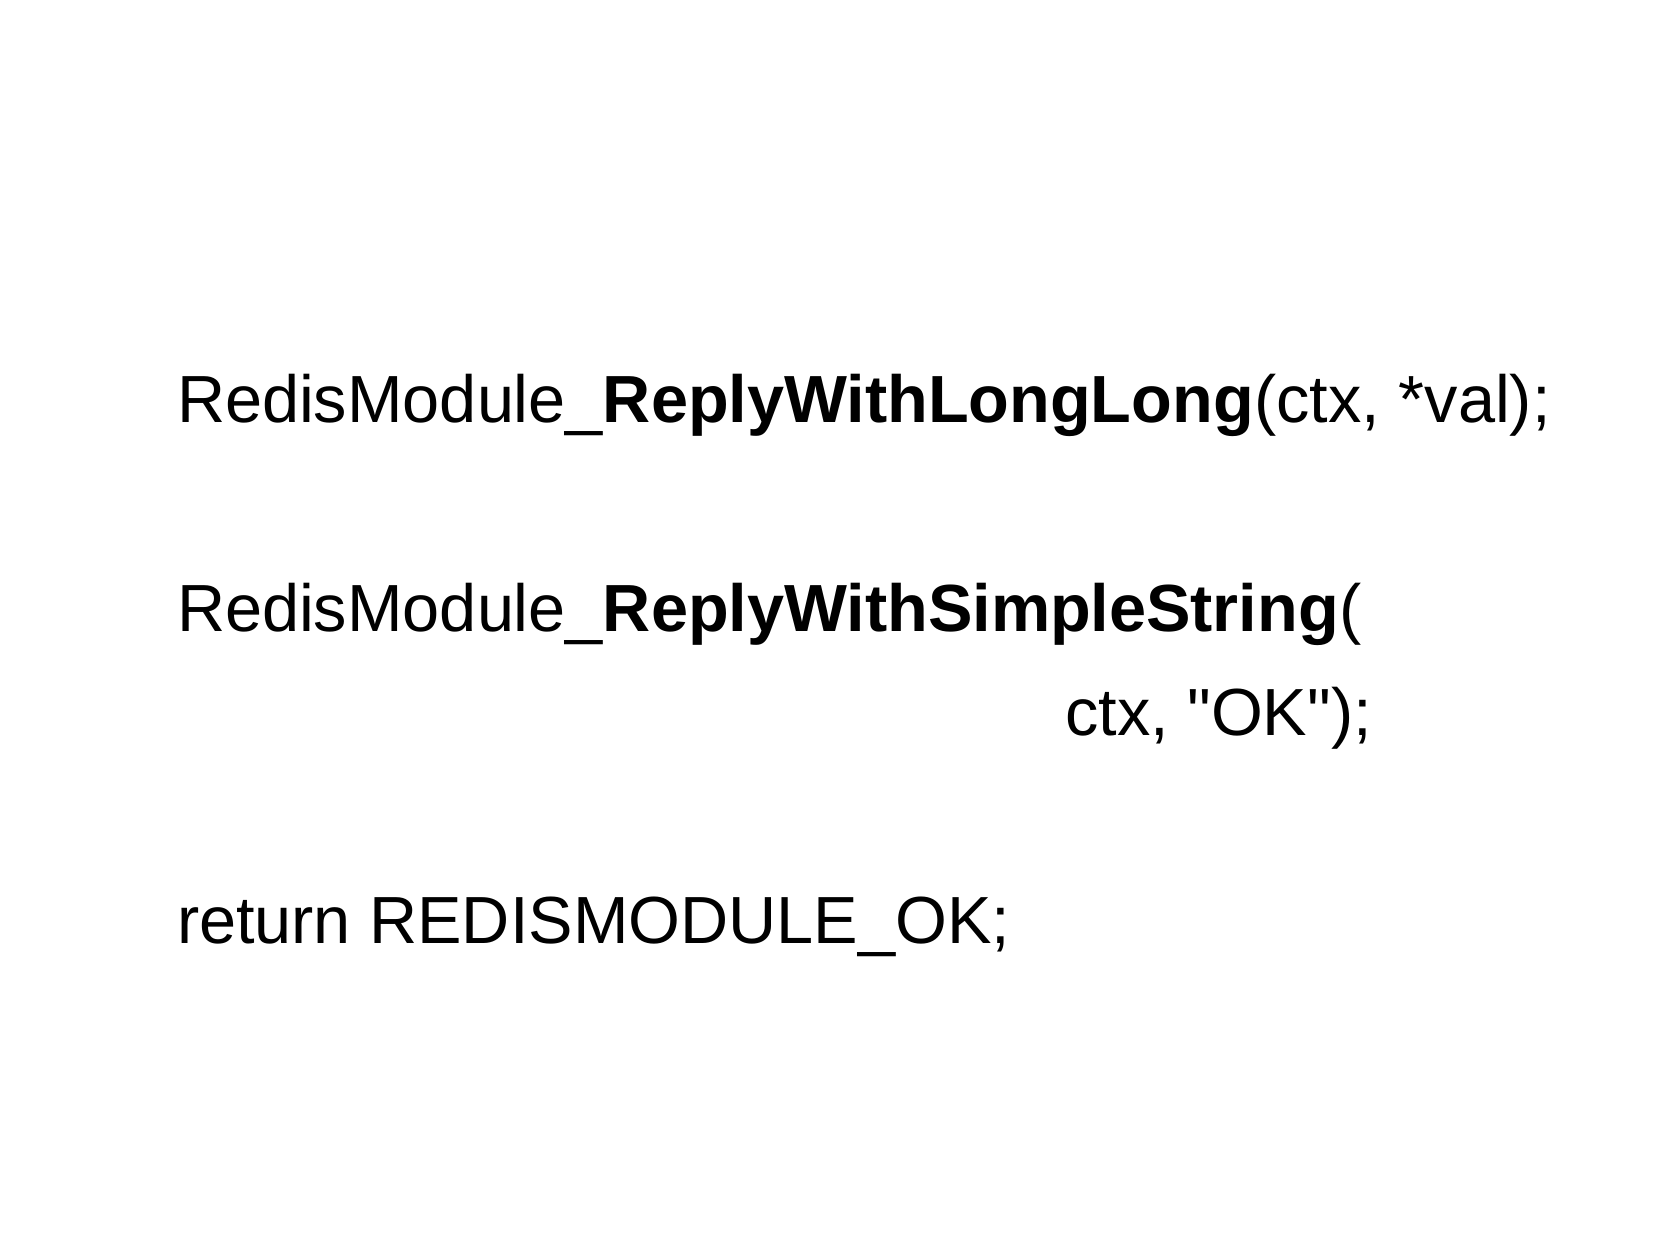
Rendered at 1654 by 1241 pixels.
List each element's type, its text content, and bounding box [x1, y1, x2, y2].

list RedisModule_ReplyWithLongLong(ctx, *val); RedisModule_ReplyWithSimpleString( ctx, "OK"); return REDISMODULE_OK; [106, 153, 1595, 1158]
